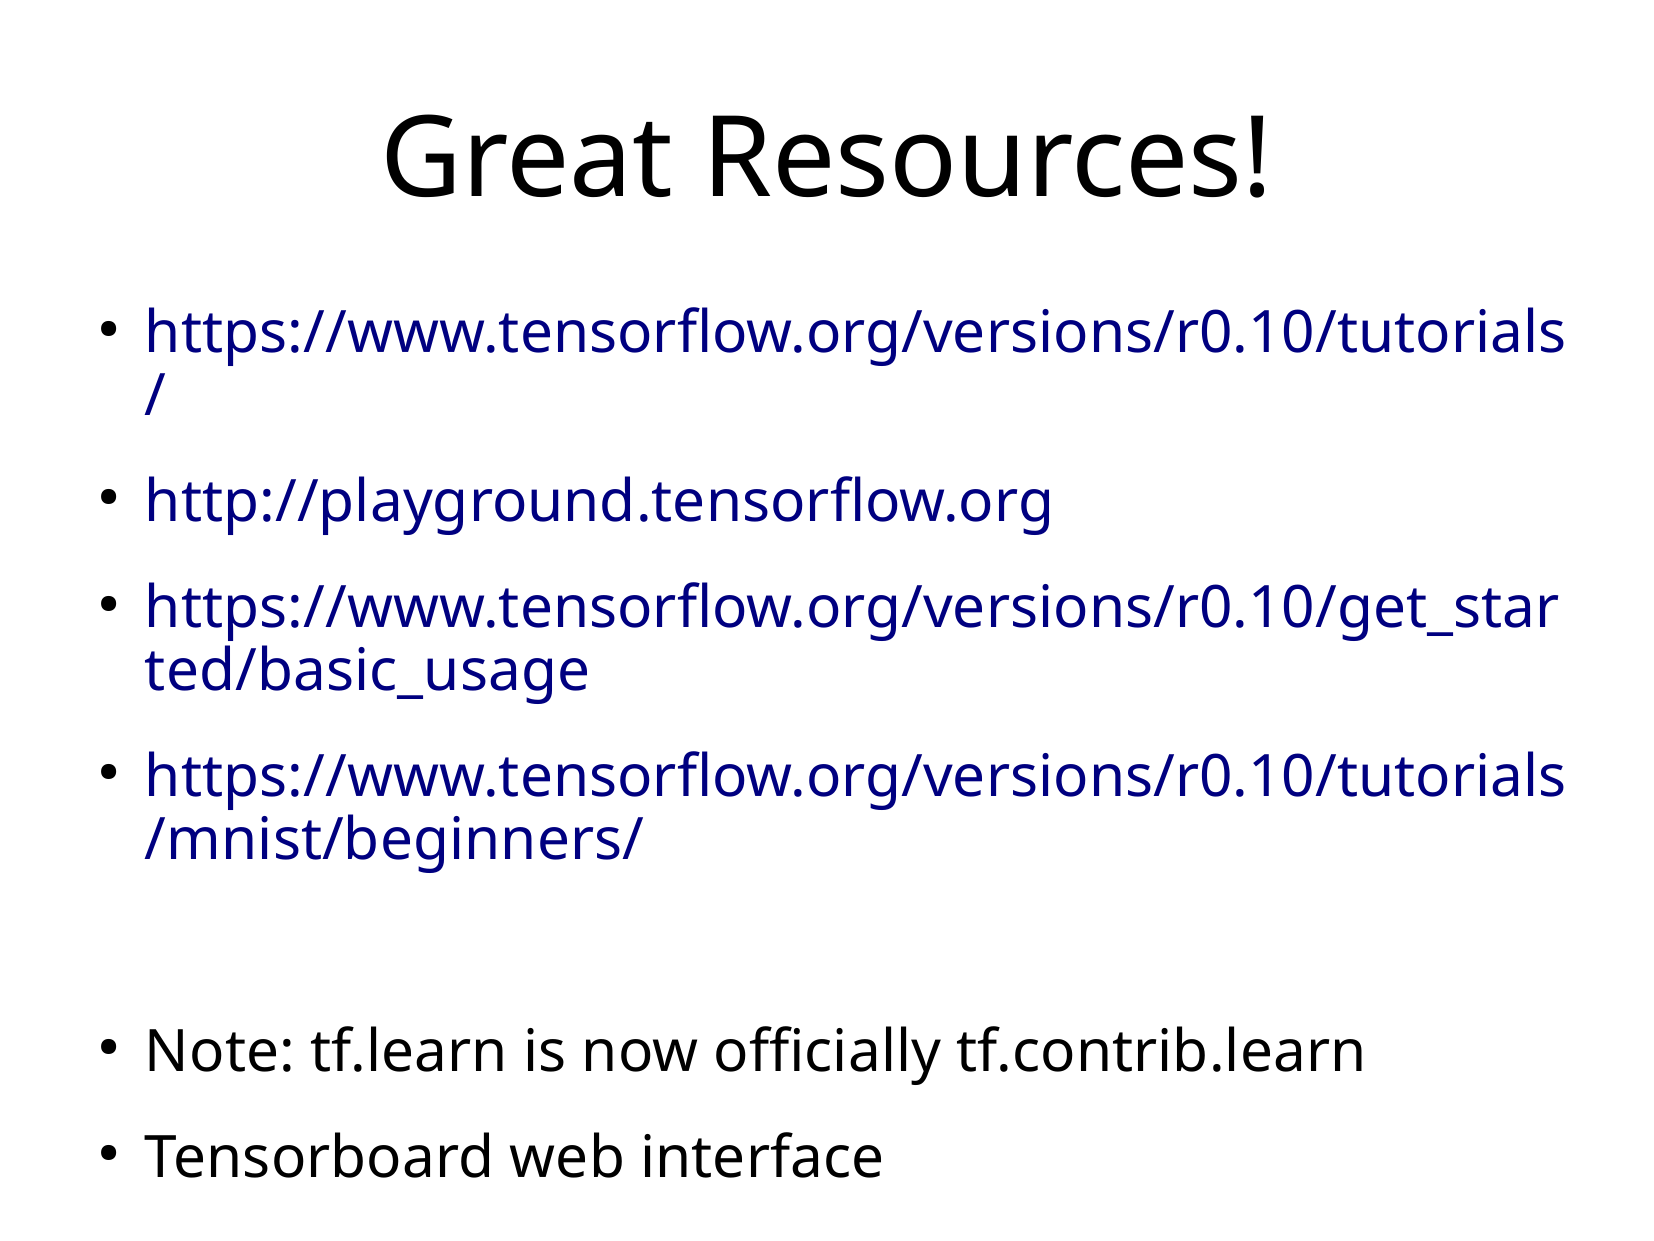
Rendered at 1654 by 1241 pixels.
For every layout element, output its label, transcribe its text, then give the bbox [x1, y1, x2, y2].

list https://www.tensorflow.org/versions/r0.10/tutorials/ http://playground.tensorflow.org https://www.tensorflow.org/versions/r0.10/get_started/basic_usage https://www.tensorflow.org/versions/r0.10/tutorials/mnist/beginners/ Note: tf.learn is now officially tf.contrib.learn Tensorboard web interface [82, 290, 1571, 1010]
title Great Resources! [82, 49, 1571, 257]
